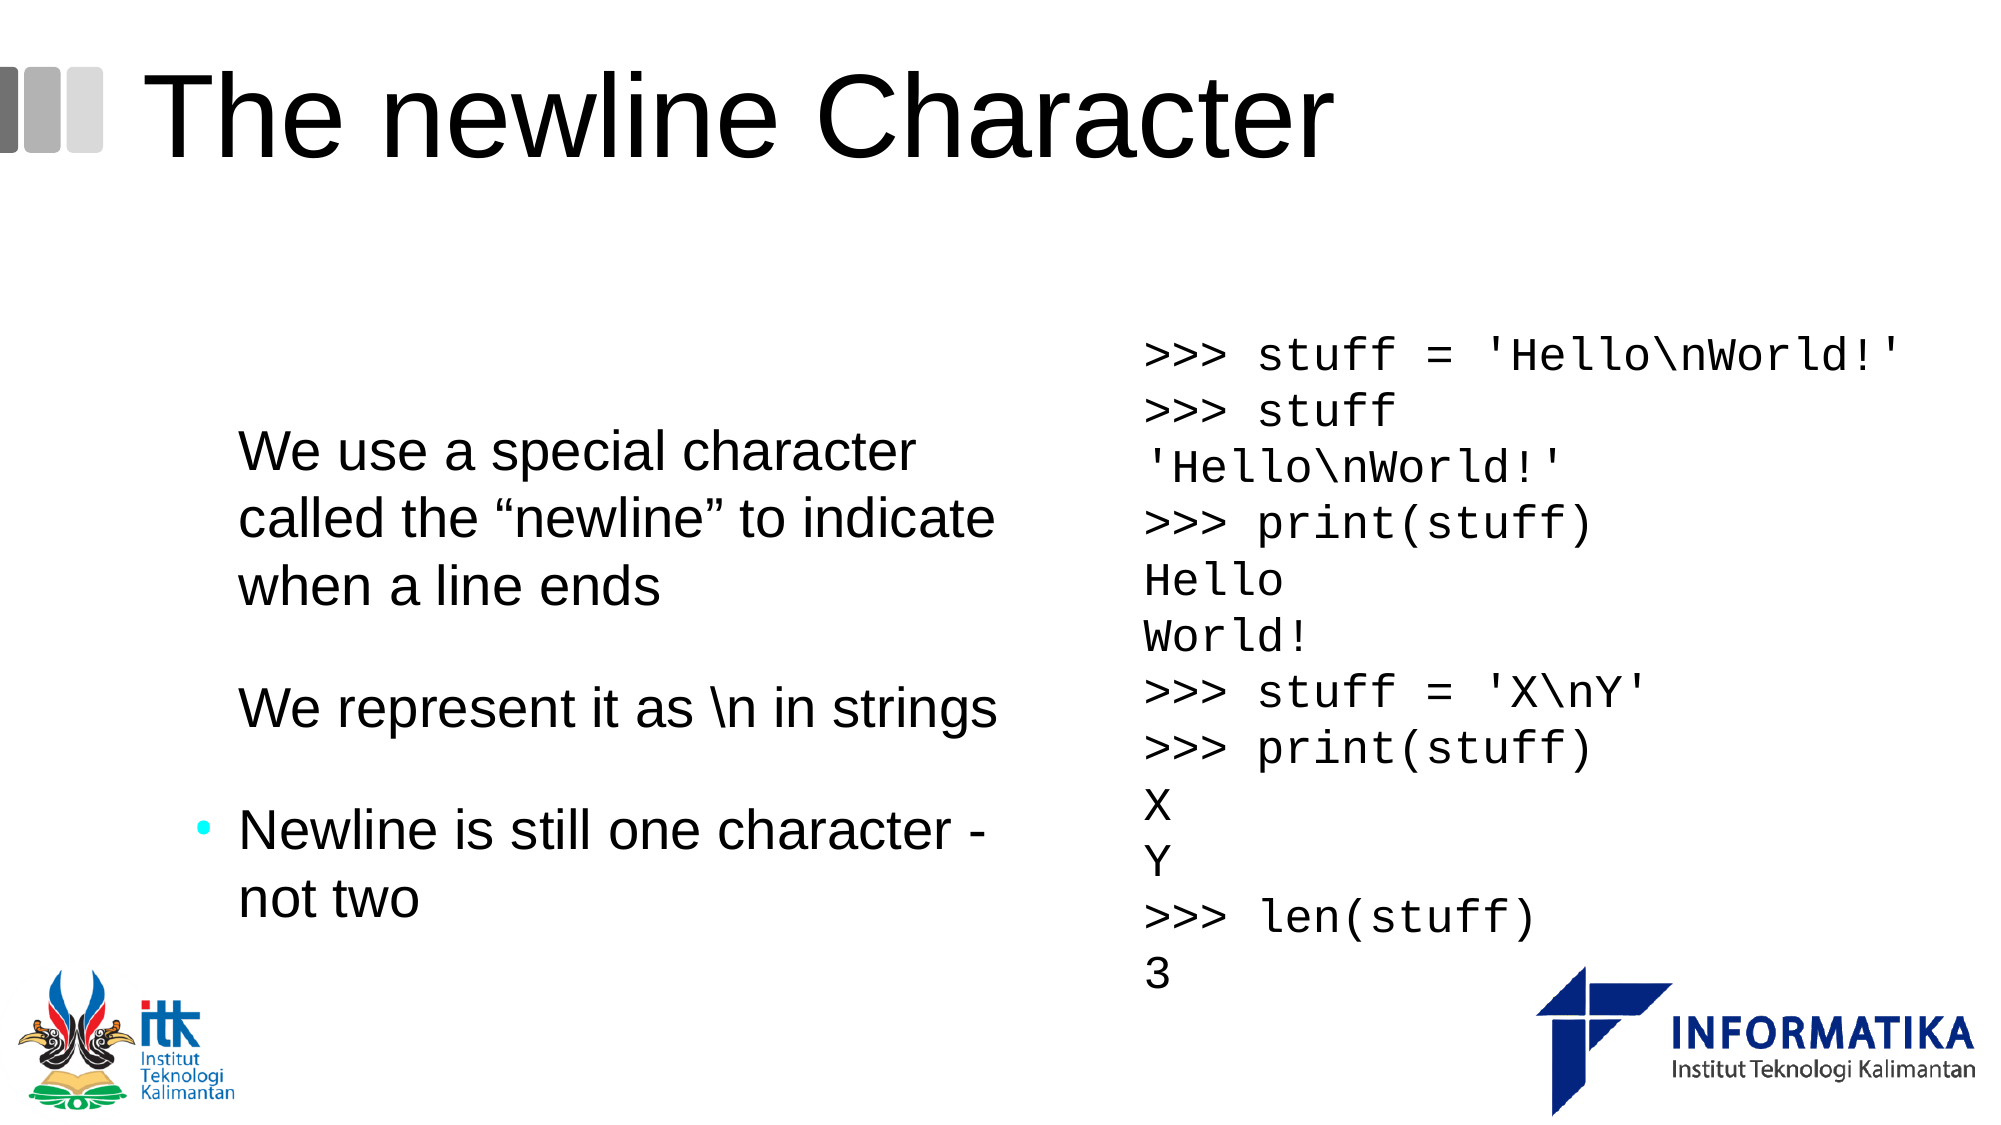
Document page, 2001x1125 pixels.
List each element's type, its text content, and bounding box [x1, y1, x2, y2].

picture [0, 935, 253, 1125]
picture [1534, 965, 1976, 1118]
list We use a special character called the “newline” to indicate when a line ends We represent it as \n in strings Newline is still one character - not two [142, 320, 1060, 1022]
text_box >>> stuff = 'Hello\nWorld!' >>> stuff 'Hello\nWorld!' >>> print(stuff) Hello World! >>> stuff = 'X\nY' >>> print(stuff) X Y >>> len(stuff) 3 [1143, 338, 1967, 984]
title The newline Character [137, 1, 1863, 219]
